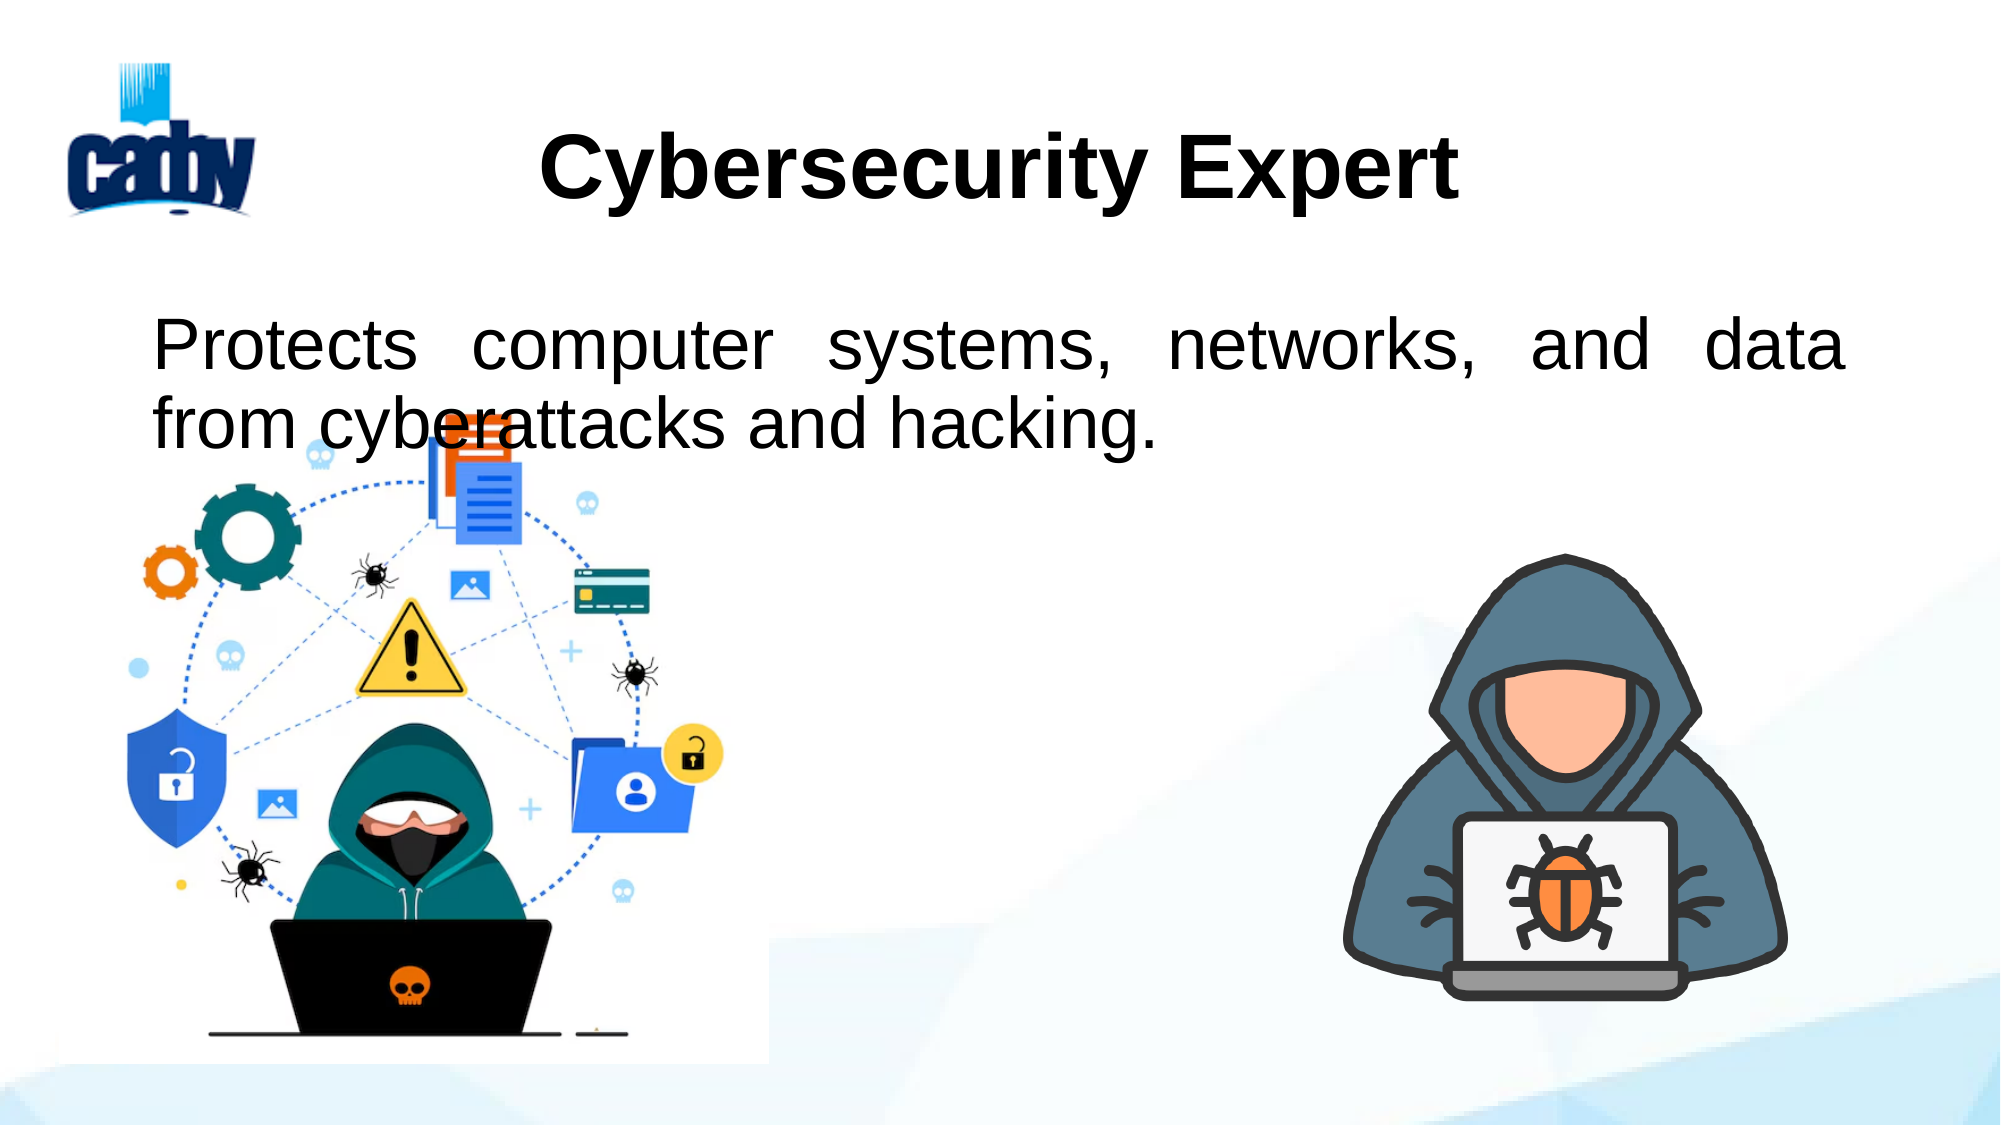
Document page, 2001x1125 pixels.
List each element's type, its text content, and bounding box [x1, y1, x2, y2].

title Cybersecurity Expert [137, 59, 1863, 278]
list Protects computer systems, networks, and data from cyberattacks and hacking. [137, 299, 1863, 1014]
picture [0, 0, 2001, 1125]
